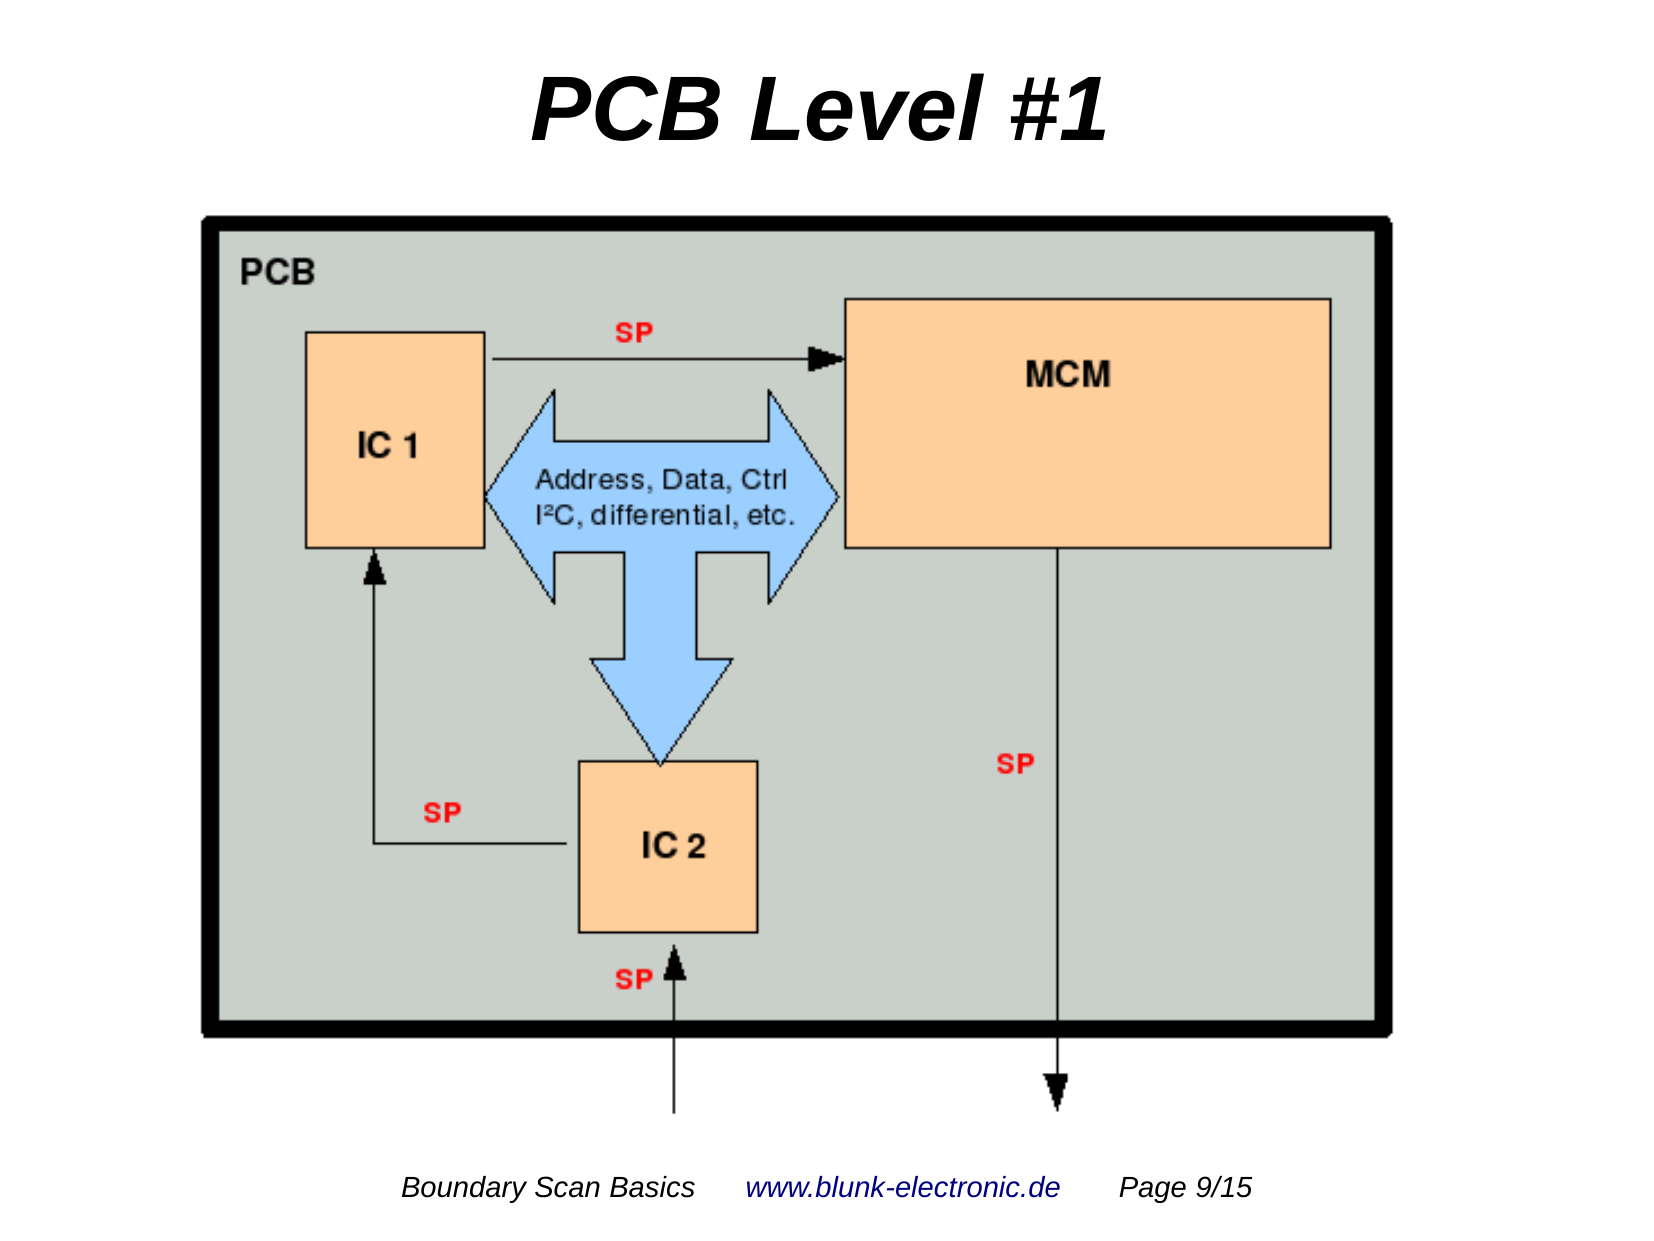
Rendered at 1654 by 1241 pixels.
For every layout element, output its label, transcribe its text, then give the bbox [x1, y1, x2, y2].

text_box Boundary Scan Basics www.blunk-electronic.de Page <number>/15 [29, 1163, 1625, 1216]
title PCB Level #1 [76, 5, 1565, 213]
picture [177, 213, 1418, 1152]
